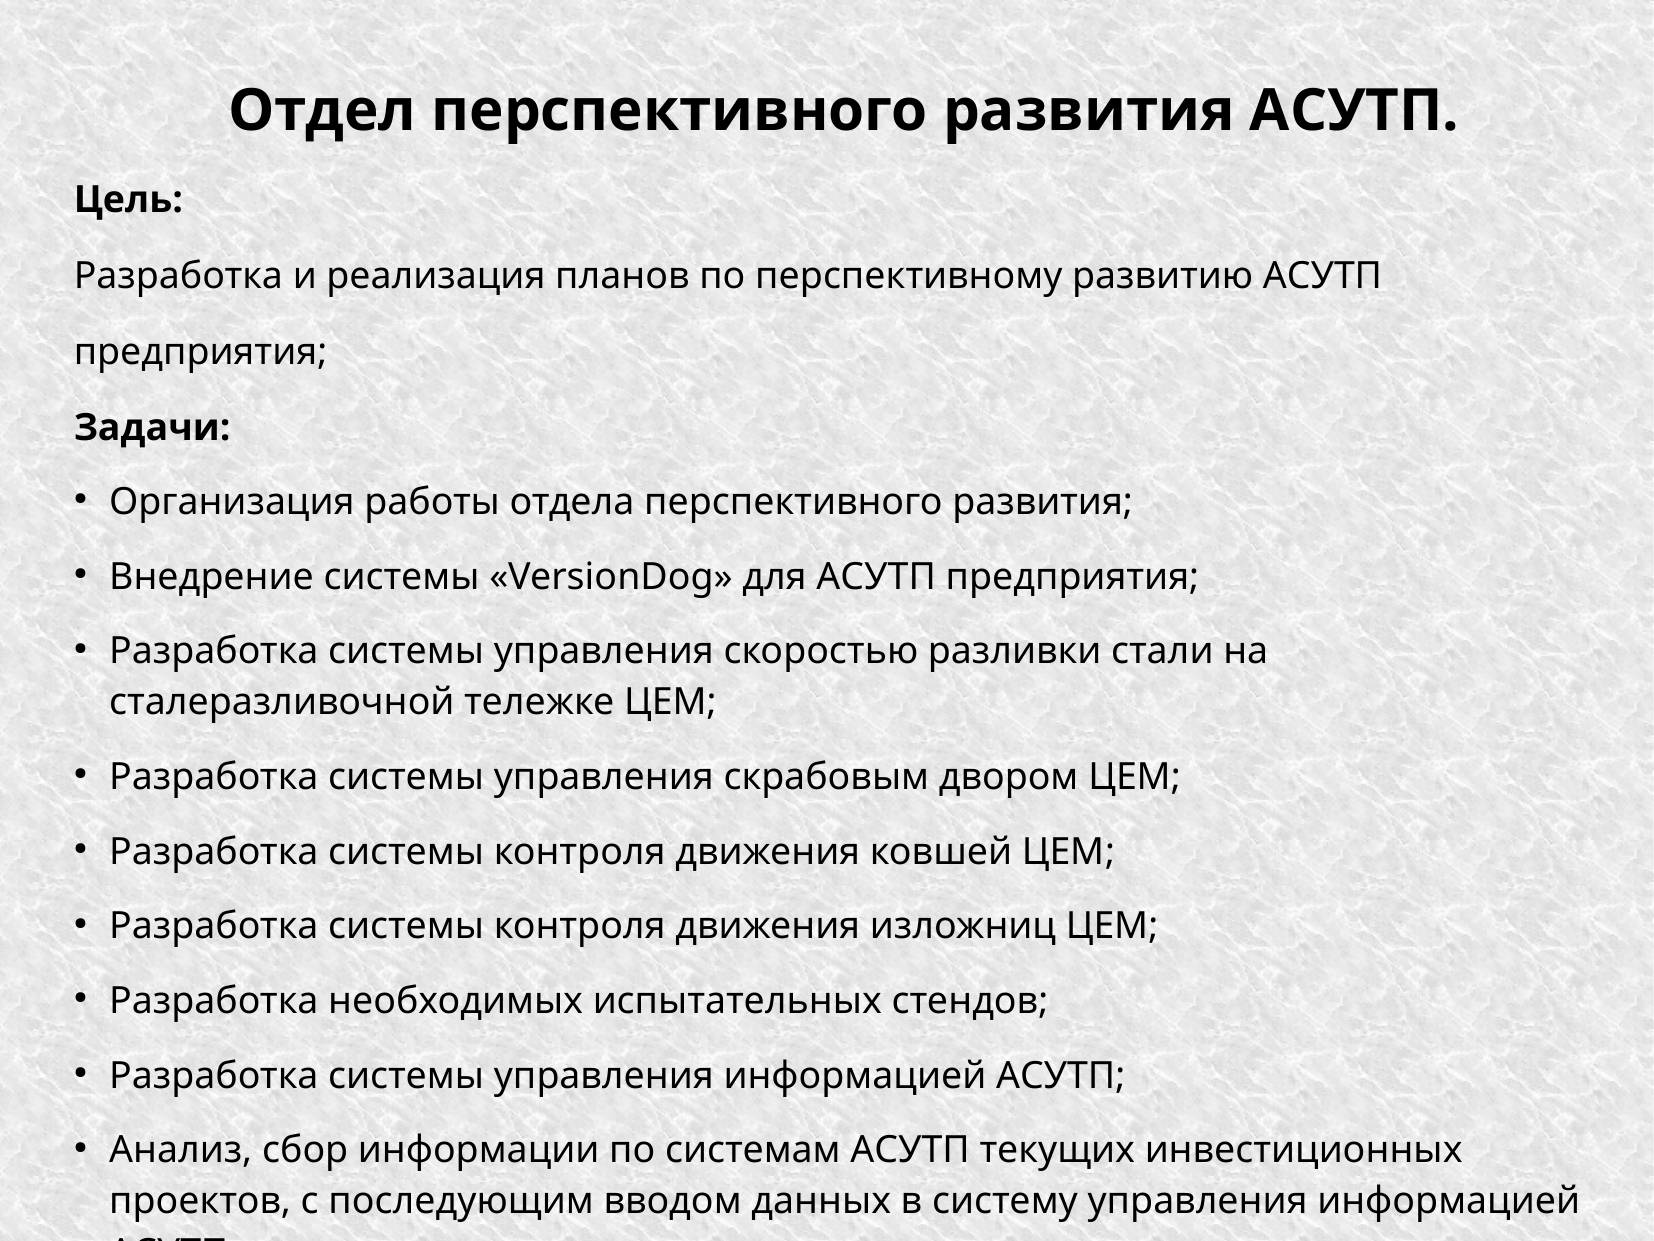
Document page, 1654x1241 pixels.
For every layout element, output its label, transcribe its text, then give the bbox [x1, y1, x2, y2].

picture [0, 0, 1654, 1241]
text_box Отдел перспективного развития АСУТП. Цель: Разработка и реализация планов по перспективному развитию АСУТП предприятия; Задачи: Организация работы отдела перспективного развития; Внедрение системы «VersionDog» для АСУТП предприятия; Разработка системы управления скоростью разливки стали на сталеразливочной тележке ЦЕМ; Разработка системы управления скрабовым двором ЦЕМ; Разработка системы контроля движения ковшей ЦЕМ; Разработка системы контроля движения изложниц ЦЕМ; Разработка необходимых испытательных стендов; Разработка системы управления информацией АСУТП; Анализ, сбор информации по системам АСУТП текущих инвестиционных проектов, с последующим вводом данных в систему управления информацией АСУТП; Разработки по НИиОКР; [59, 61, 1630, 1217]
